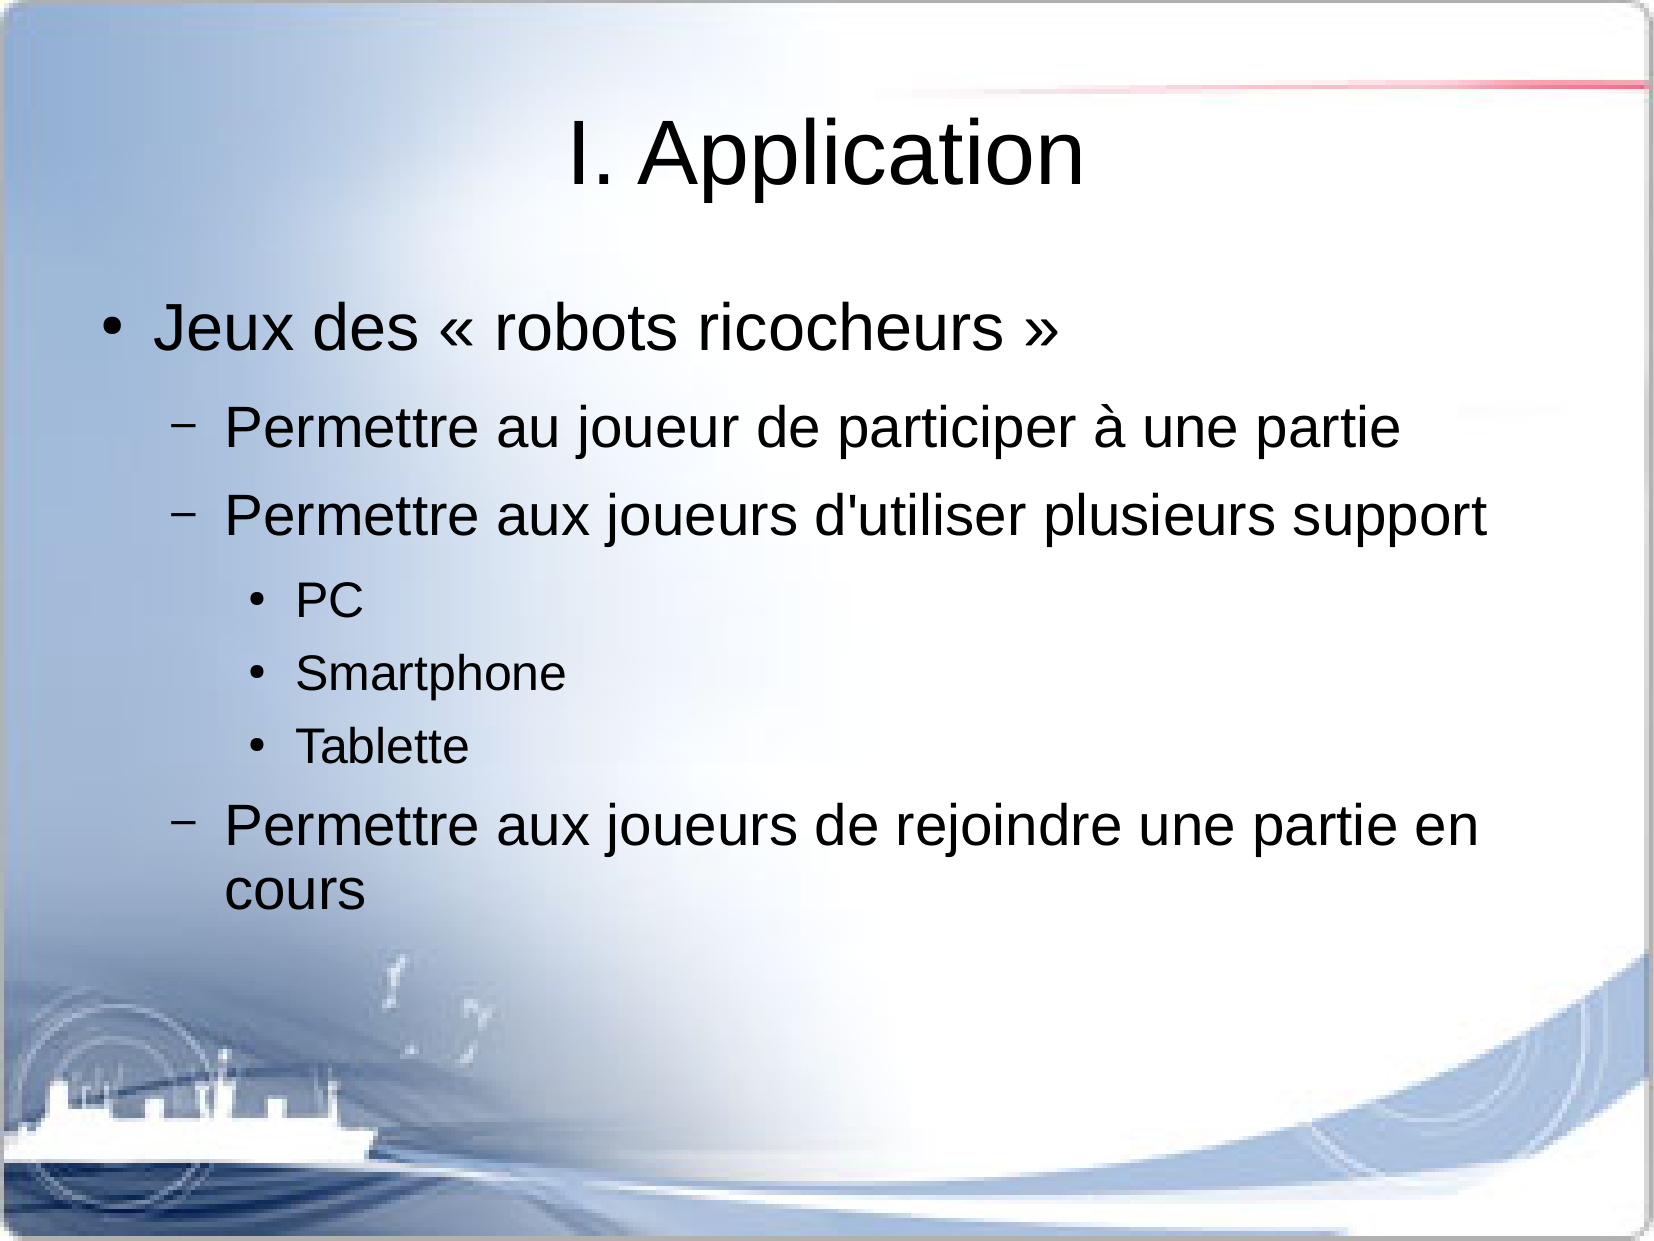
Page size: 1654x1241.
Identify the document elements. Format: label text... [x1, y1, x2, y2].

picture [0, 0, 1654, 1241]
list Jeux des « robots ricocheurs » Permettre au joueur de participer à une partie Permettre aux joueurs d'utiliser plusieurs support PC Smartphone Tablette Permettre aux joueurs de rejoindre une partie en cours [82, 290, 1538, 1010]
title I. Application [82, 49, 1571, 257]
